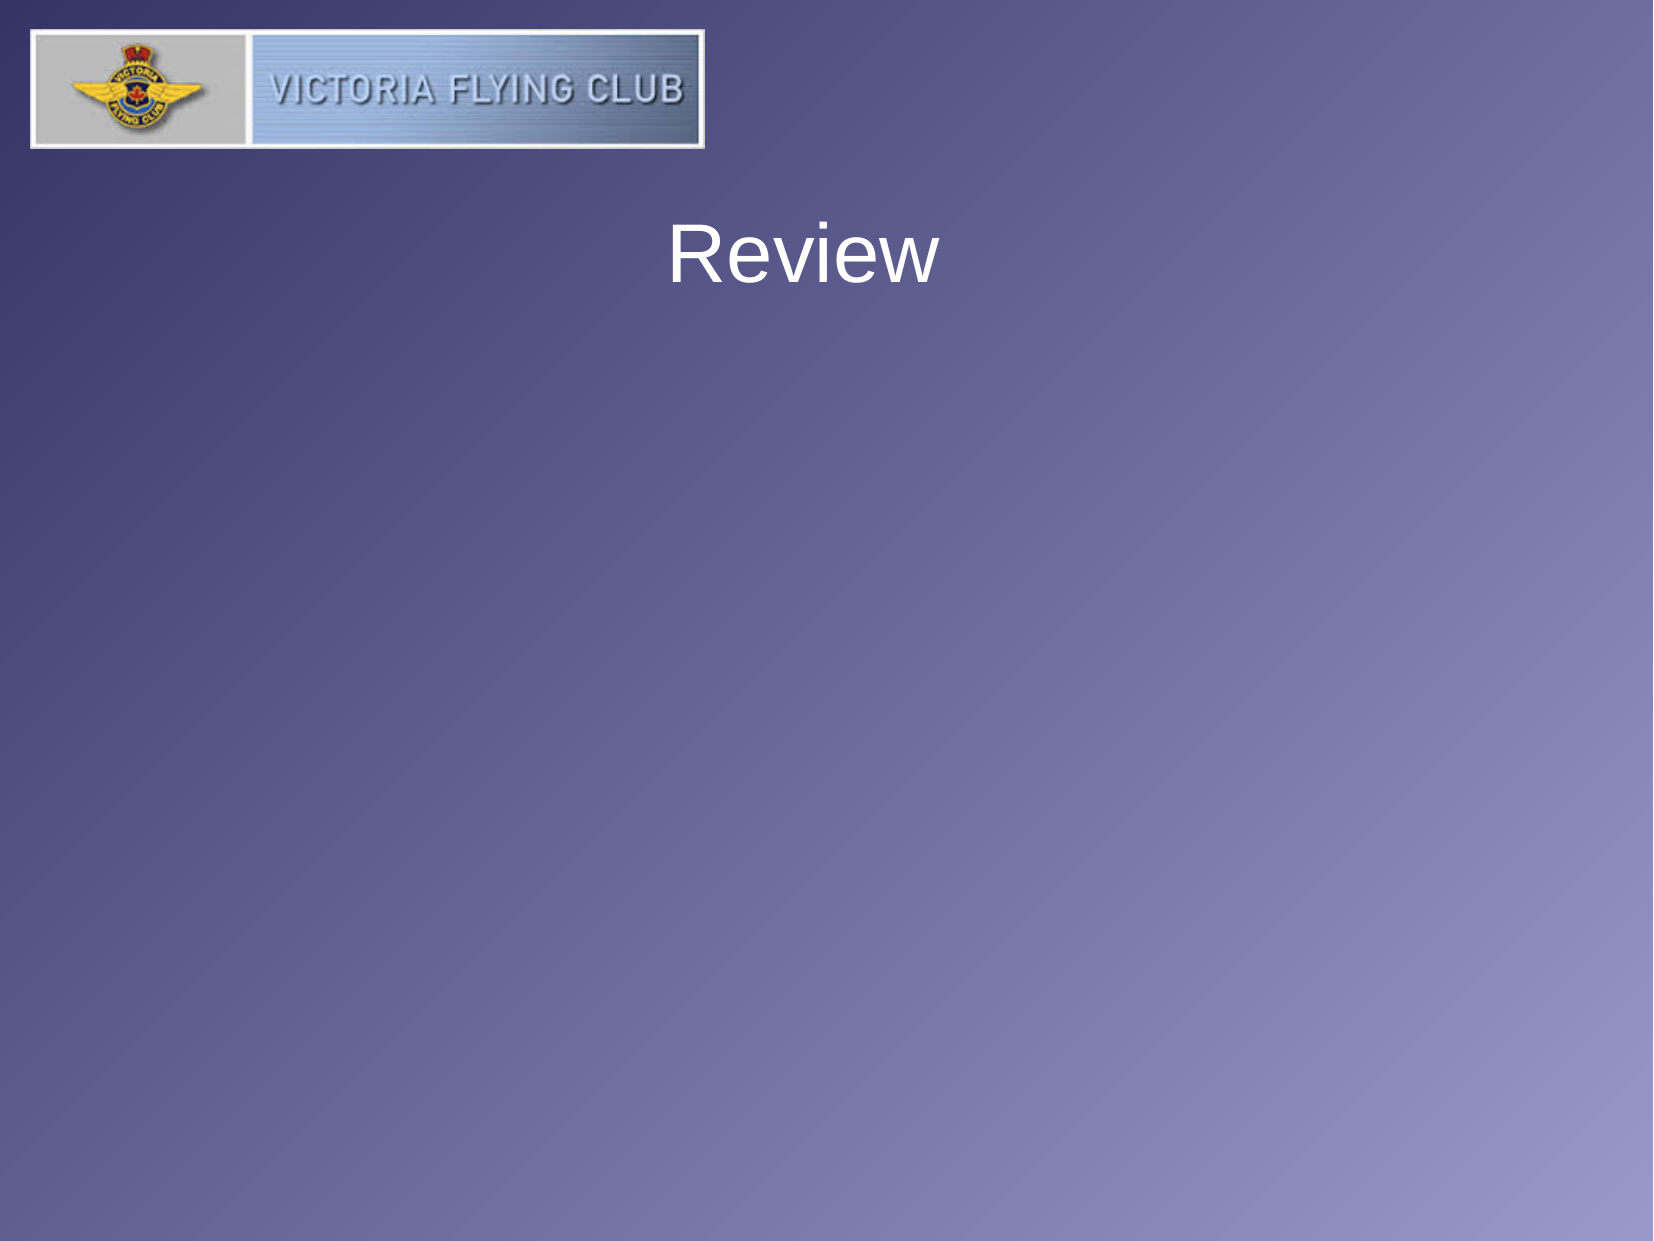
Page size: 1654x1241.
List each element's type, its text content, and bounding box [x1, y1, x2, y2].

picture [30, 29, 705, 149]
title Review [82, 150, 1571, 358]
